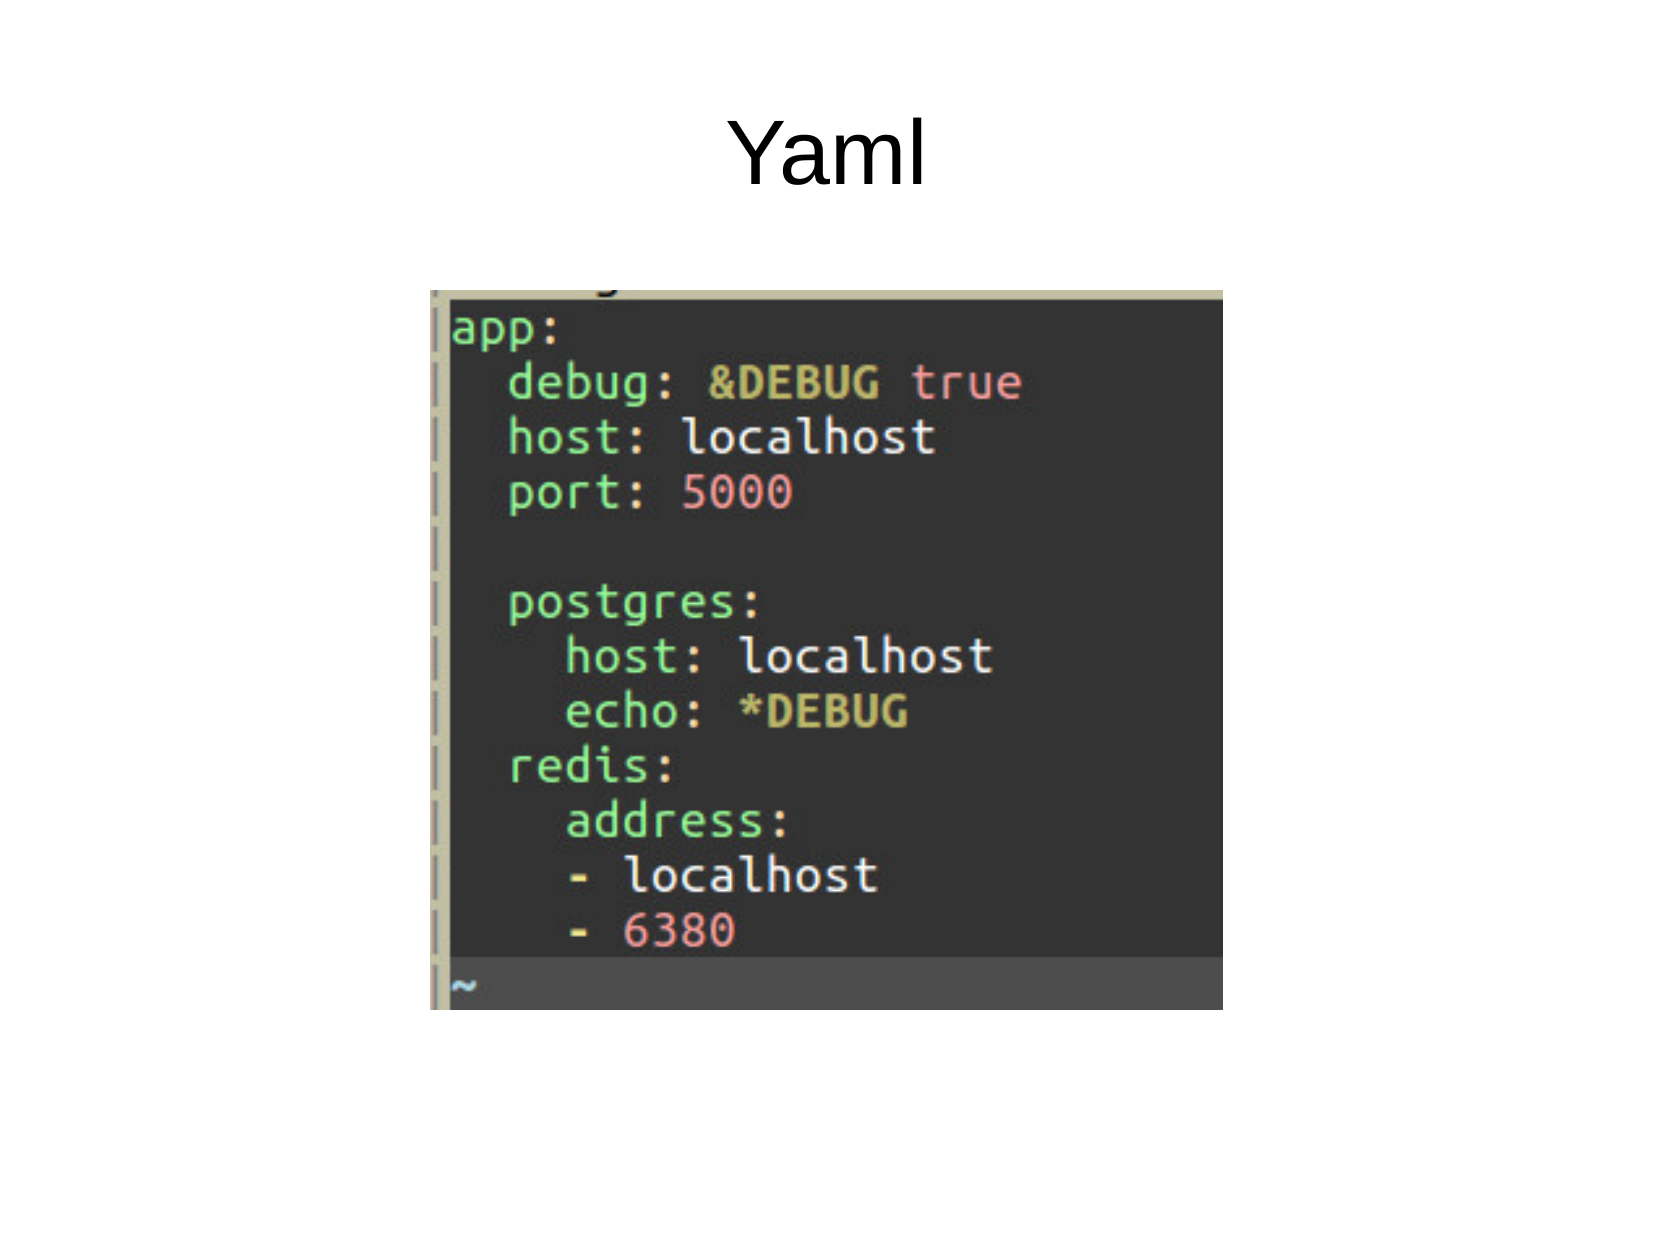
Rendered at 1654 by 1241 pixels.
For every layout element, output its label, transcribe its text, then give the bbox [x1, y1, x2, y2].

title Yaml [82, 49, 1571, 257]
picture [430, 290, 1223, 1010]
